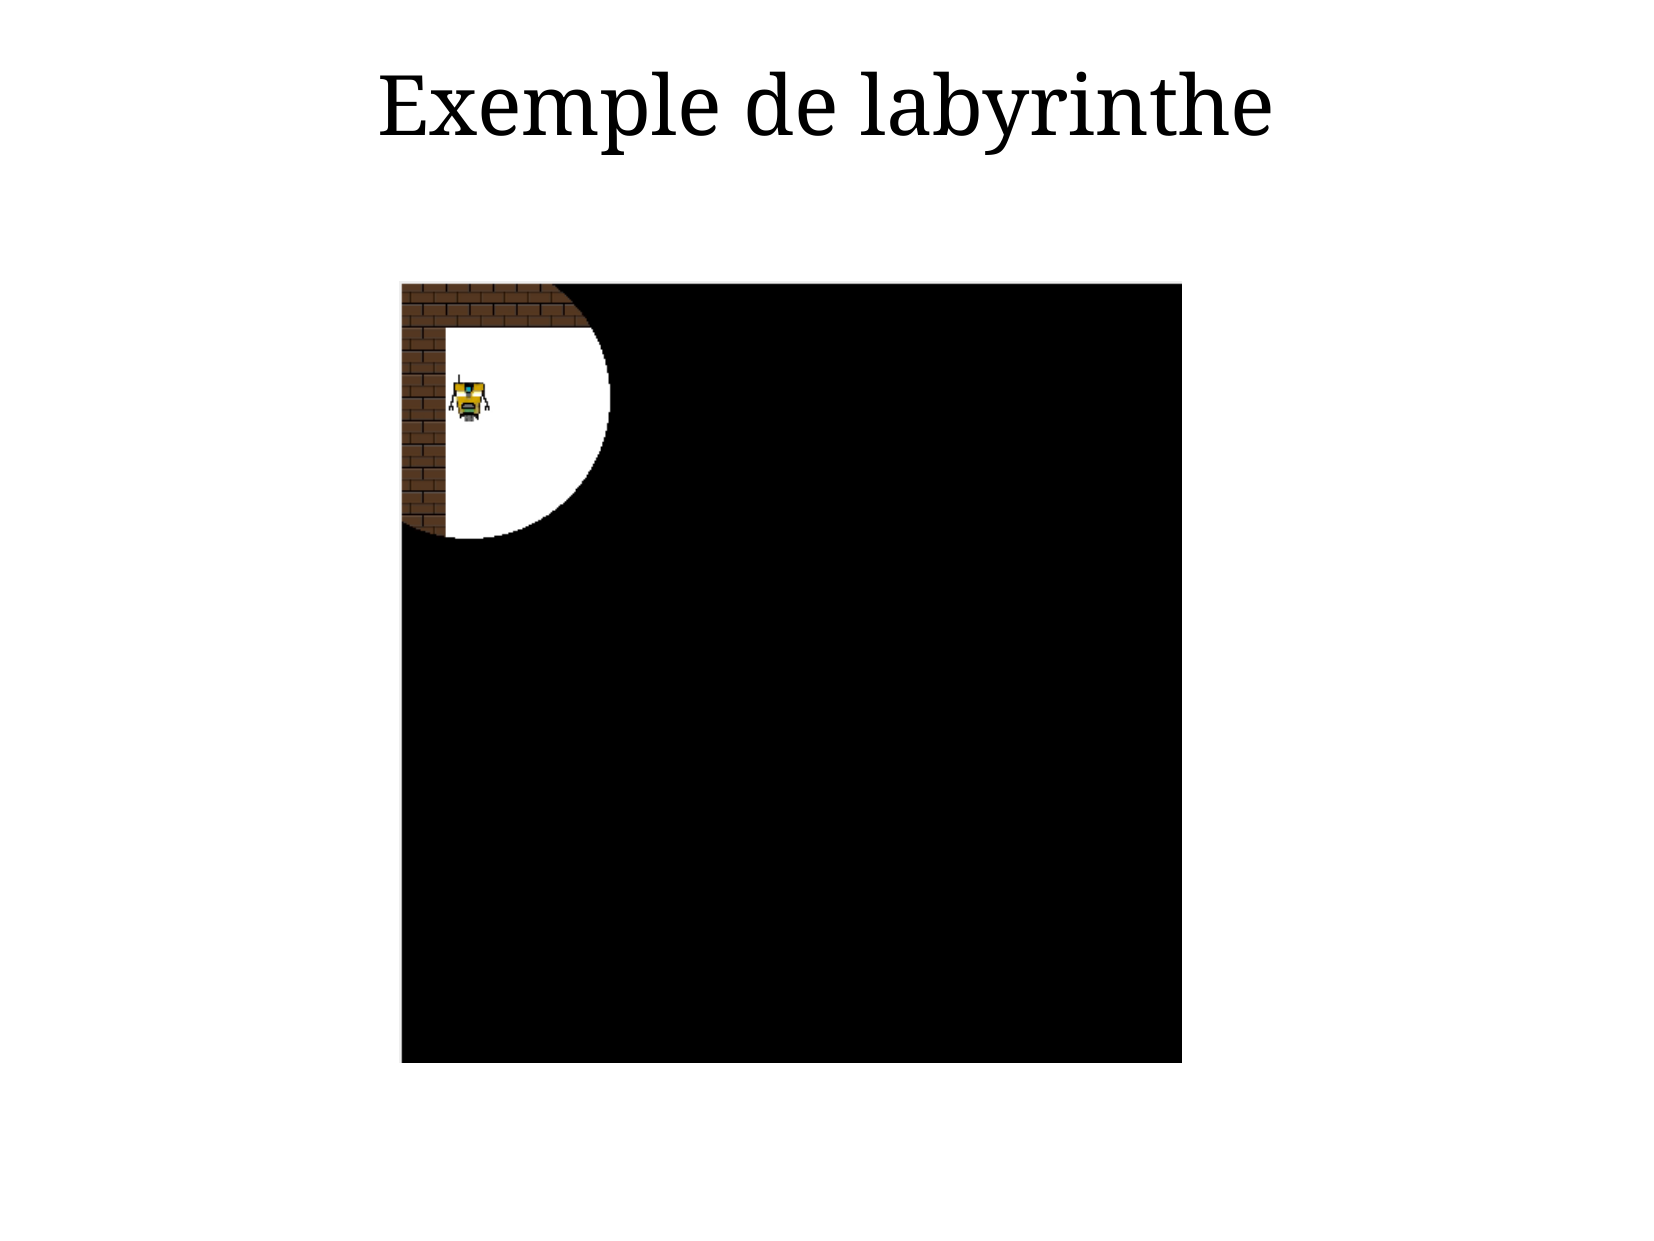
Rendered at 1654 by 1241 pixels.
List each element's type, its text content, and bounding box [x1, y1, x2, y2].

text_box Exemple de labyrinthe [0, 0, 1654, 207]
picture [399, 281, 1182, 1063]
